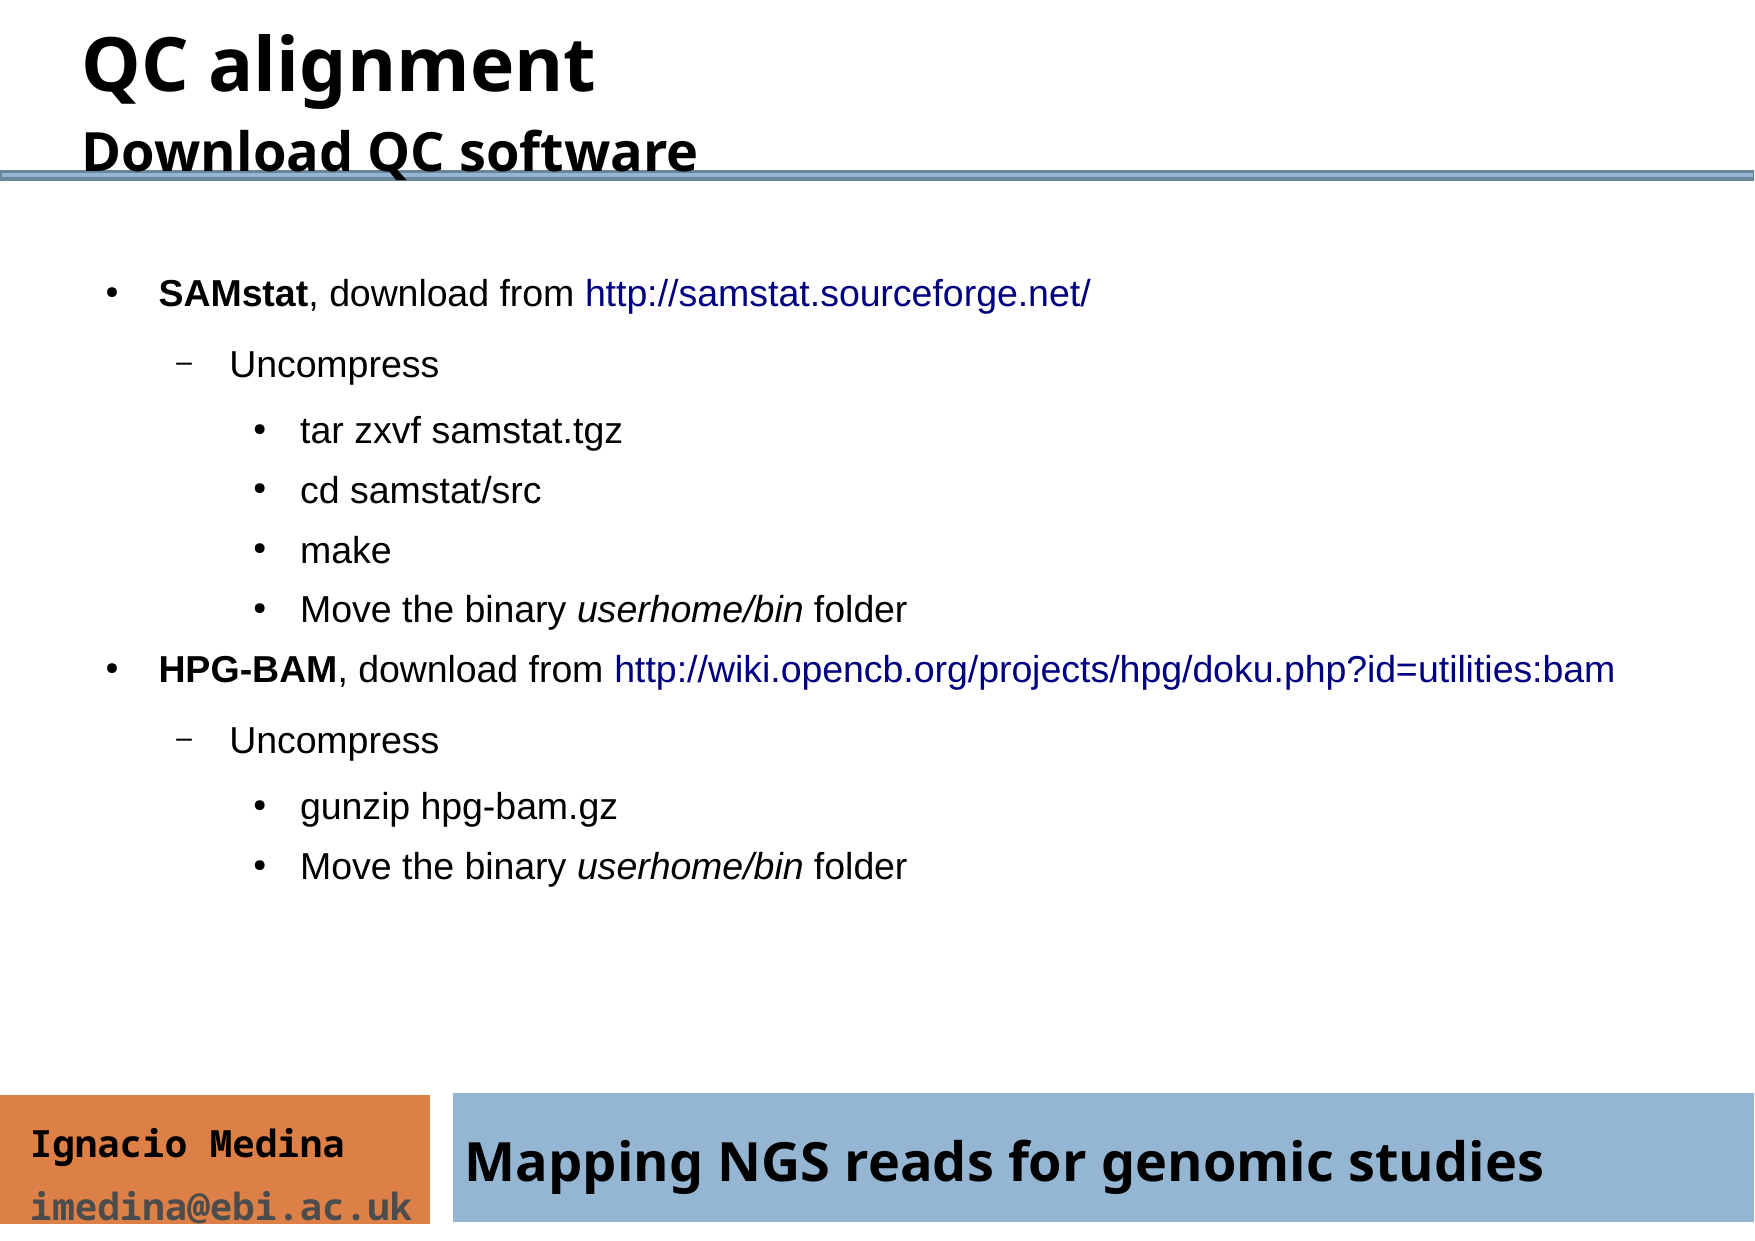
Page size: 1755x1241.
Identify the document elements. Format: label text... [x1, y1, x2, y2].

text_box QC alignment Download QC software [67, 3, 1688, 169]
text_box [0, 171, 395, 179]
text_box [399, 171, 1754, 179]
text_box Ignacio Medina imedina@ebi.ac.uk [15, 1110, 436, 1224]
list SAMstat, download from http://samstat.sourceforge.net/ Uncompress tar zxvf samstat.tgz cd samstat/src make Move the binary userhome/bin folder HPG-BAM, download from http://wiki.opencb.org/projects/hpg/doku.php?id=utilities:bam Uncompress gunzip hpg-bam.gz Move the binary userhome/bin folder [87, 272, 1632, 992]
text_box Mapping NGS reads for genomic studies [450, 1116, 1726, 1195]
